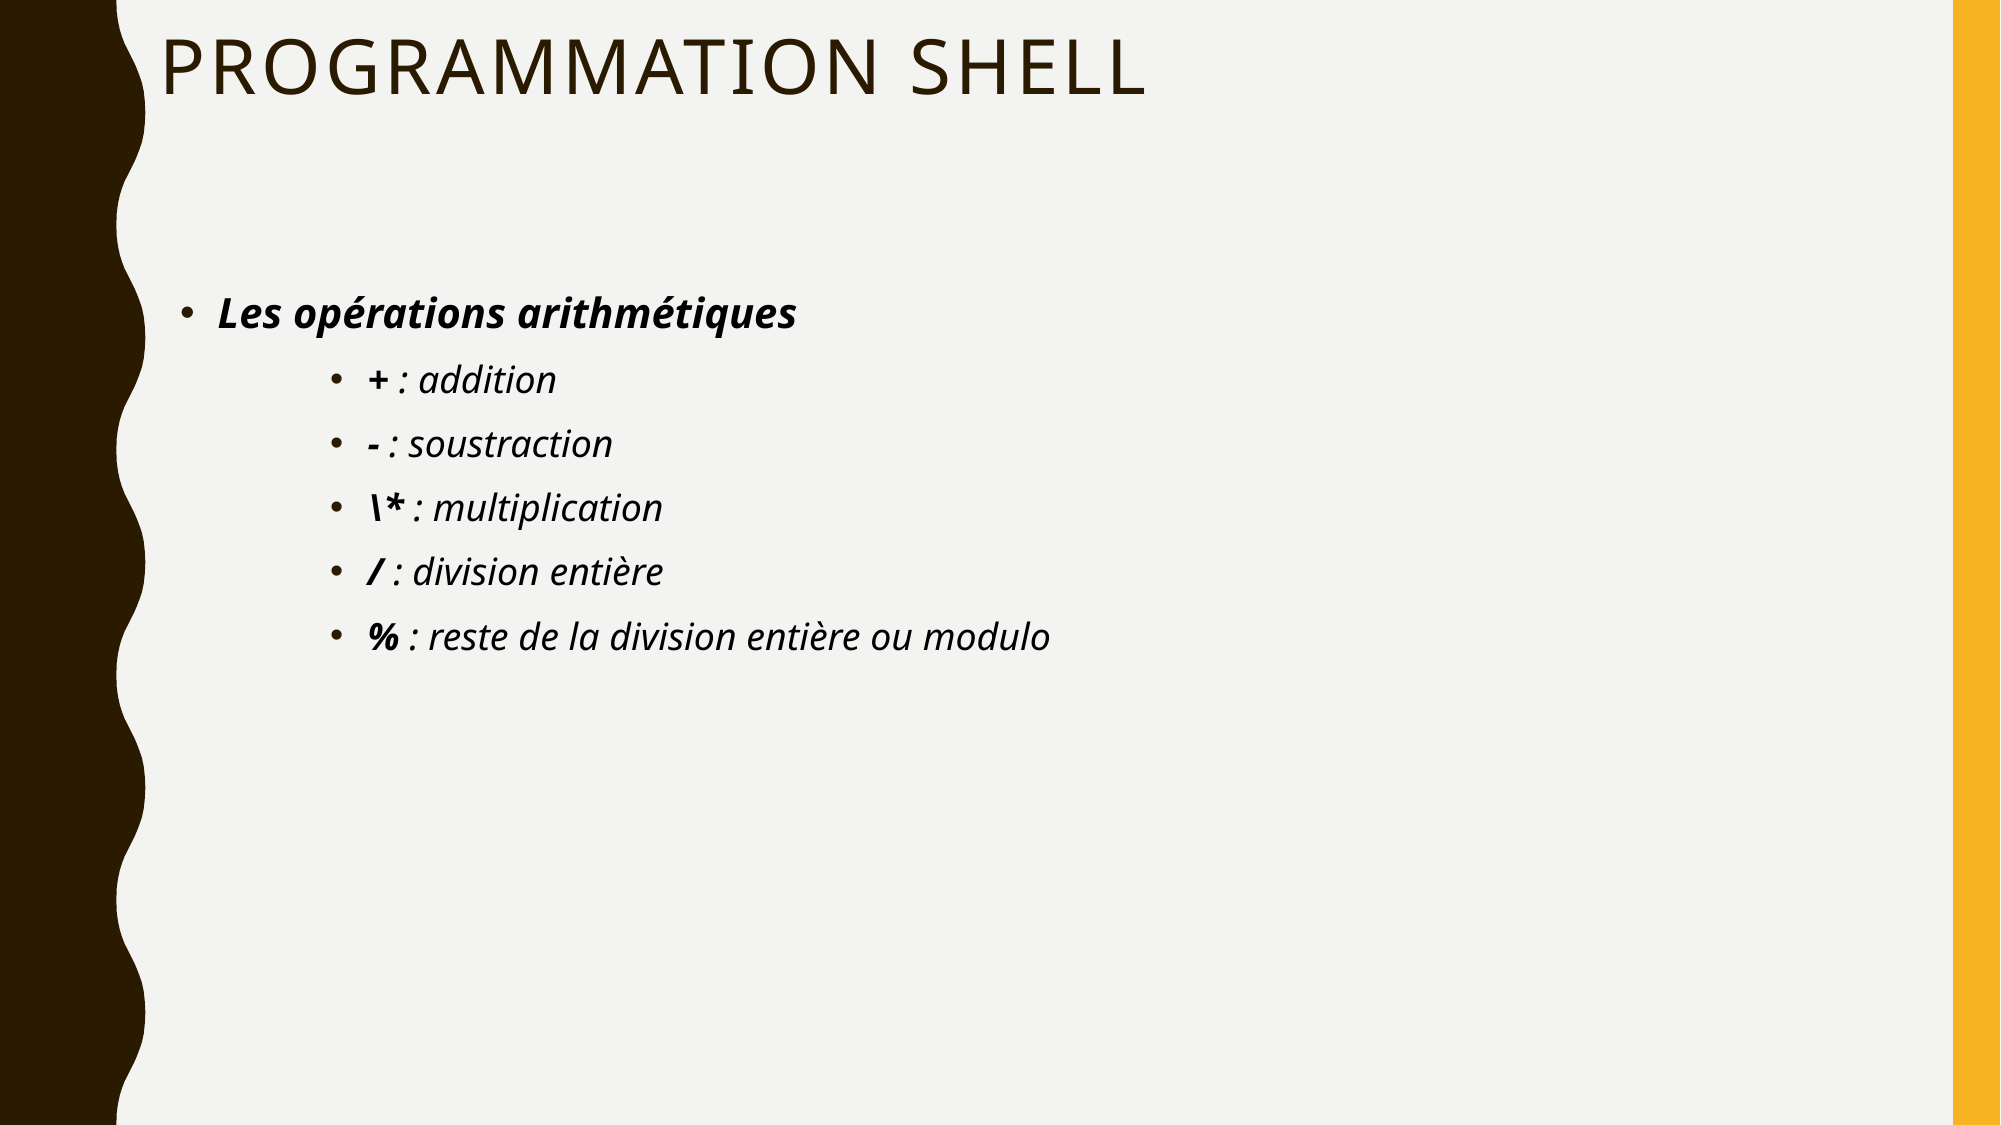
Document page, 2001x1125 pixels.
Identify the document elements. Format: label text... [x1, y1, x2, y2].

list Les opérations arithmétiques + : addition - : soustraction \* : multiplication / : division entière % : reste de la division entière ou modulo [165, 274, 1835, 771]
title PROGRAMMATION SHELL [144, 21, 1815, 120]
